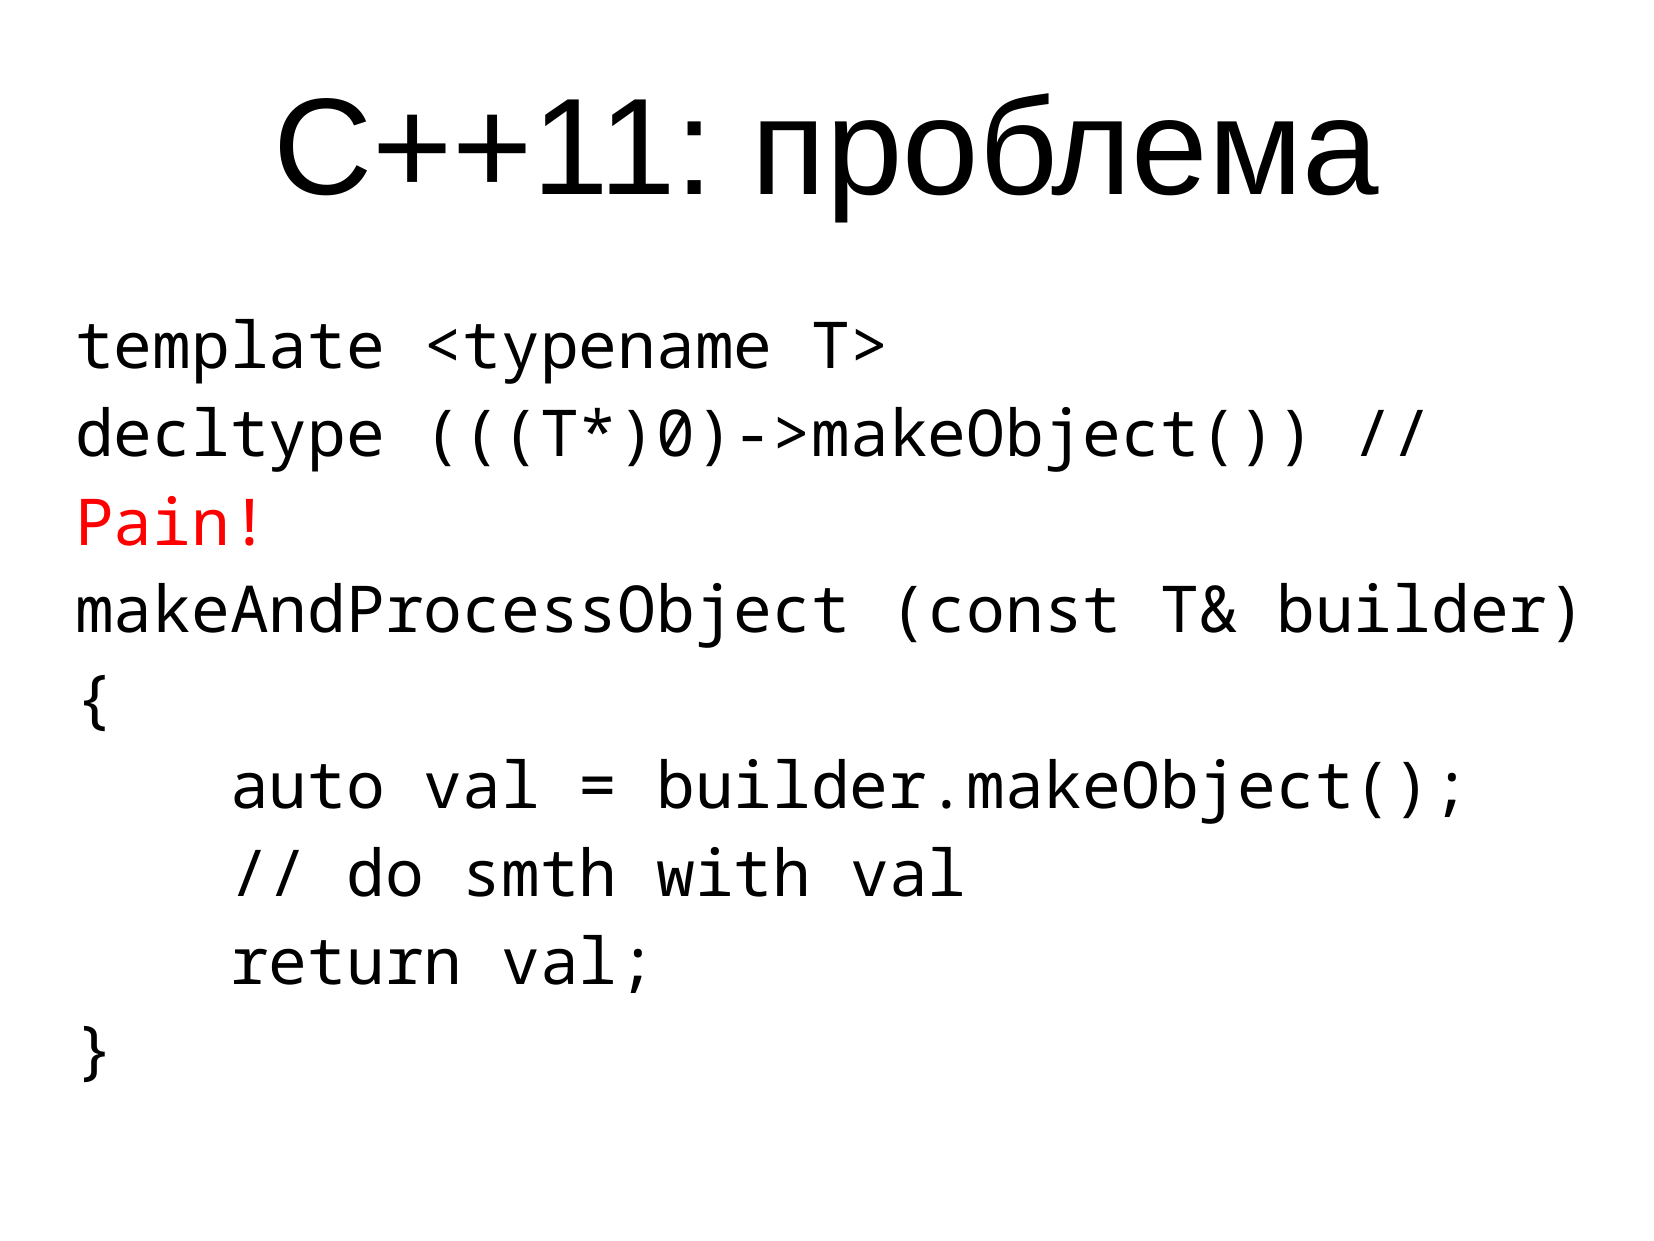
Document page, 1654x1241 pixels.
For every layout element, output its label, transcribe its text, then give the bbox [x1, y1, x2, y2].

title C++11: проблема [82, 43, 1571, 251]
list template <typename T> decltype (((T*)0)->makeObject()) // Pain! makeAndProcessObject (const T& builder) { auto val = builder.makeObject(); // do smth with val return val; } [75, 300, 1613, 1141]
